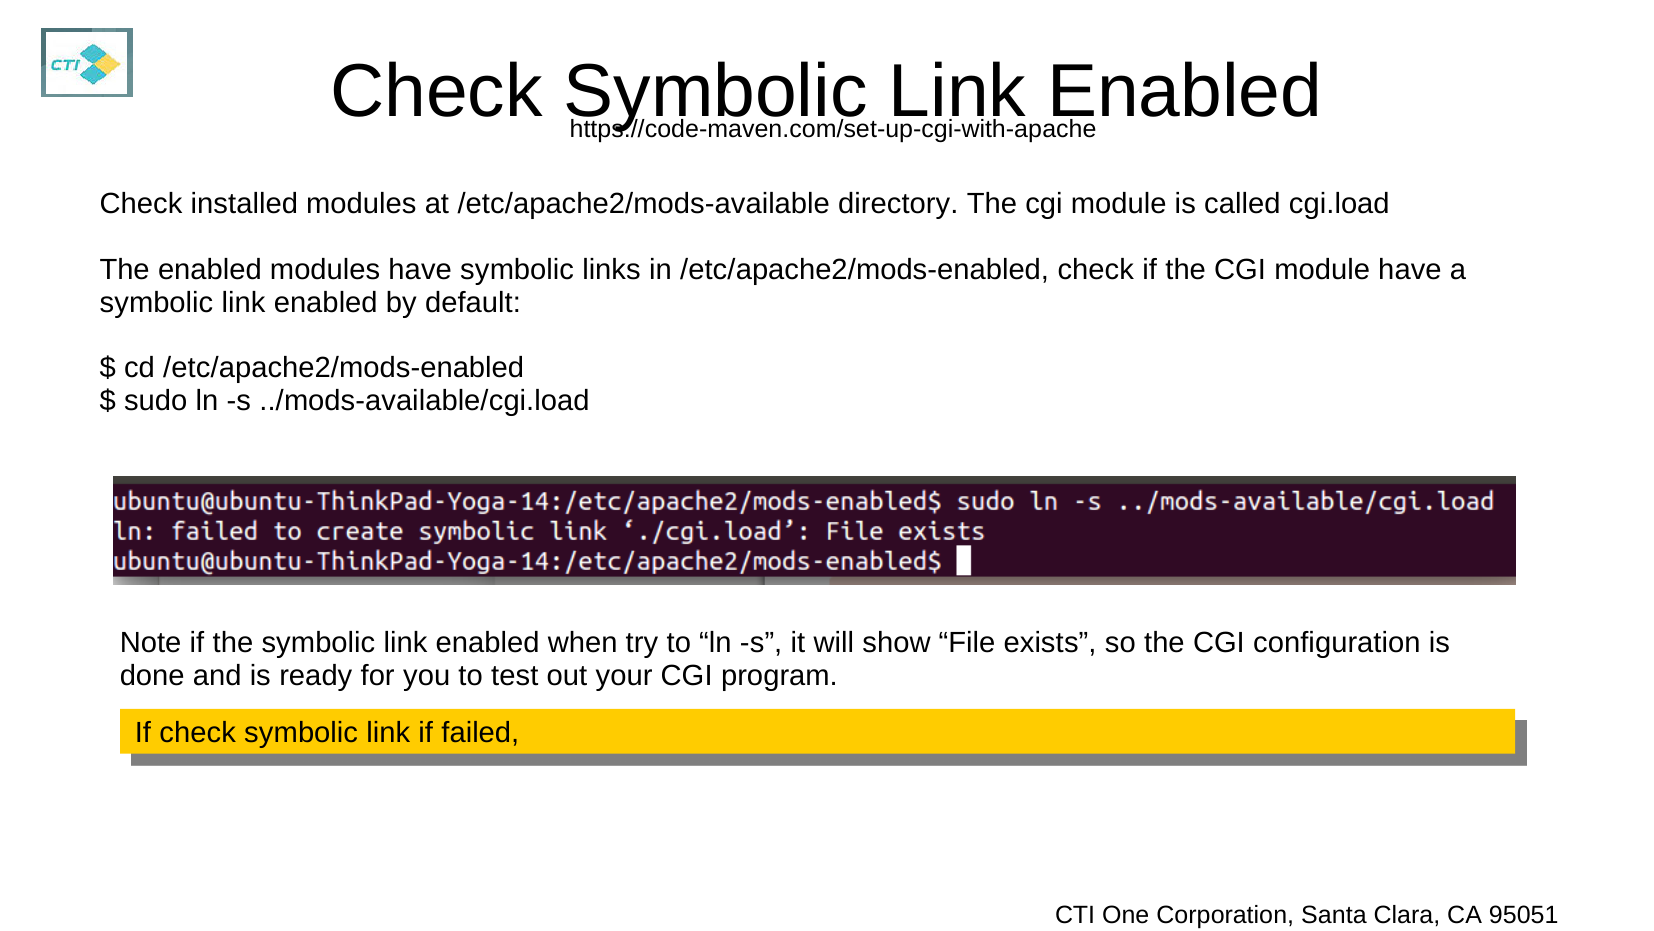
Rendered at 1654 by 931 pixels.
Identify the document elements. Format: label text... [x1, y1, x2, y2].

text_box If check symbolic link if failed, [120, 708, 1516, 754]
text_box https://code-maven.com/set-up-cgi-with-apache [554, 108, 1149, 154]
picture [41, 28, 133, 97]
text_box Check installed modules at /etc/apache2/mods-available directory. The cgi module is called cgi.load The enabled modules have symbolic links in /etc/apache2/mods-enabled, check if the CGI module have a symbolic link enabled by default: $ cd /etc/apache2/mods-enabled $ sudo ln -s ../mods-available/cgi.load [84, 179, 1546, 447]
text_box CTI One Corporation, Santa Clara, CA 95051 [1040, 888, 1585, 931]
text_box Note if the symbolic link enabled when try to “ln -s”, it will show “File exists”, so the CGI configuration is done and is ready for you to test out your CGI program. [104, 618, 1531, 727]
picture [113, 476, 1516, 585]
title Check Symbolic Link Enabled [82, 10, 1571, 166]
